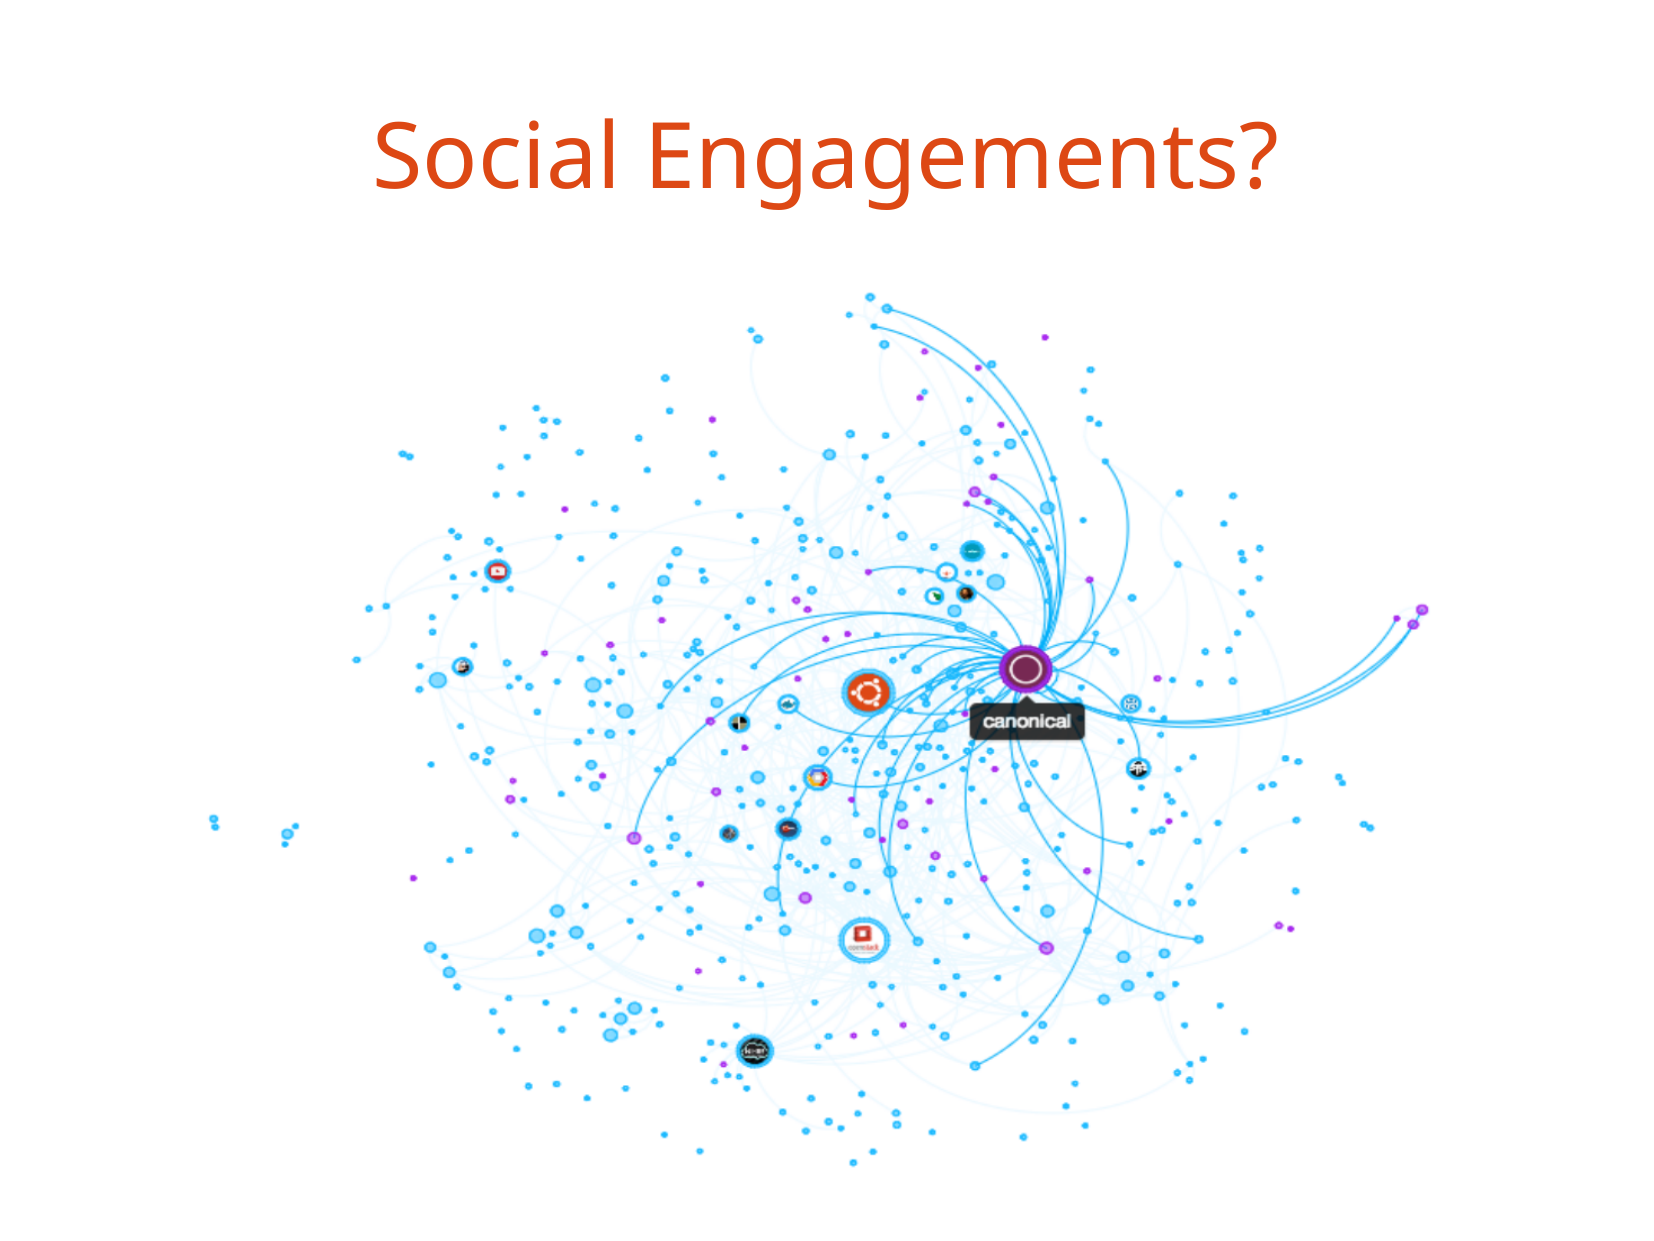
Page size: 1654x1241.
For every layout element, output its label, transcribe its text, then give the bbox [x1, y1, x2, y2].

picture [146, 219, 1542, 1180]
title Social Engagements? [82, 49, 1571, 257]
